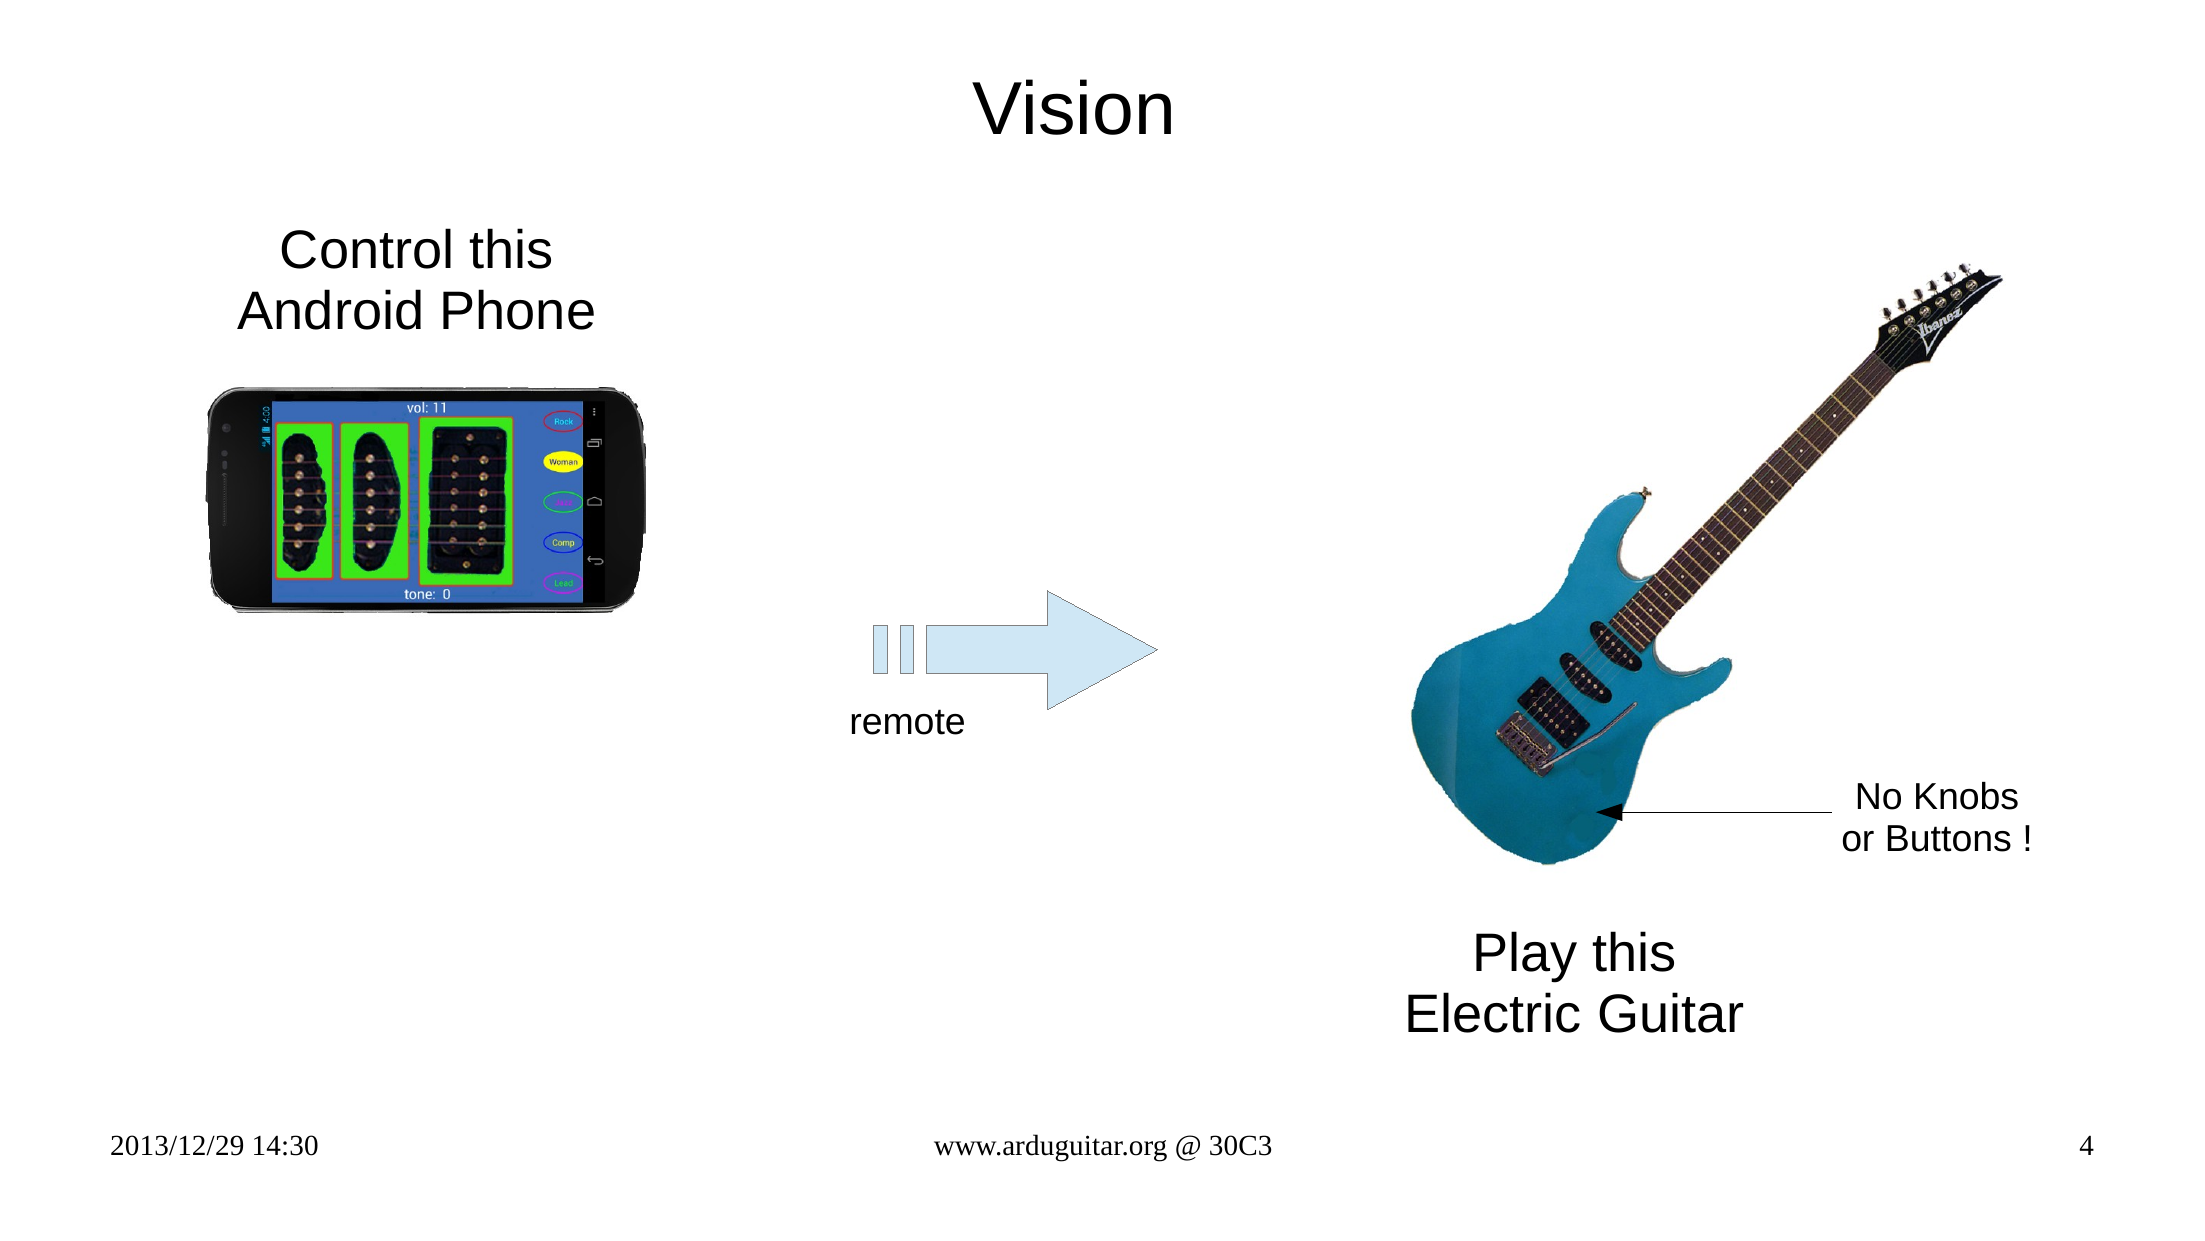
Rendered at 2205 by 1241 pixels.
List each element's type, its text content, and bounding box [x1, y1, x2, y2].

text_box [873, 625, 888, 674]
text_box Control this Android Phone [78, 212, 756, 349]
picture [1544, 636, 1552, 641]
title Vision [82, 16, 2067, 201]
text_box remote [834, 693, 1030, 751]
picture [201, 371, 650, 629]
text_box [900, 625, 914, 674]
picture [1549, 642, 1556, 648]
text_box [926, 590, 1158, 710]
text_box No Knobs or Buttons ! [1826, 767, 2122, 867]
text_box Play this Electric Guitar [1236, 915, 1914, 1052]
picture [1358, 201, 2027, 901]
